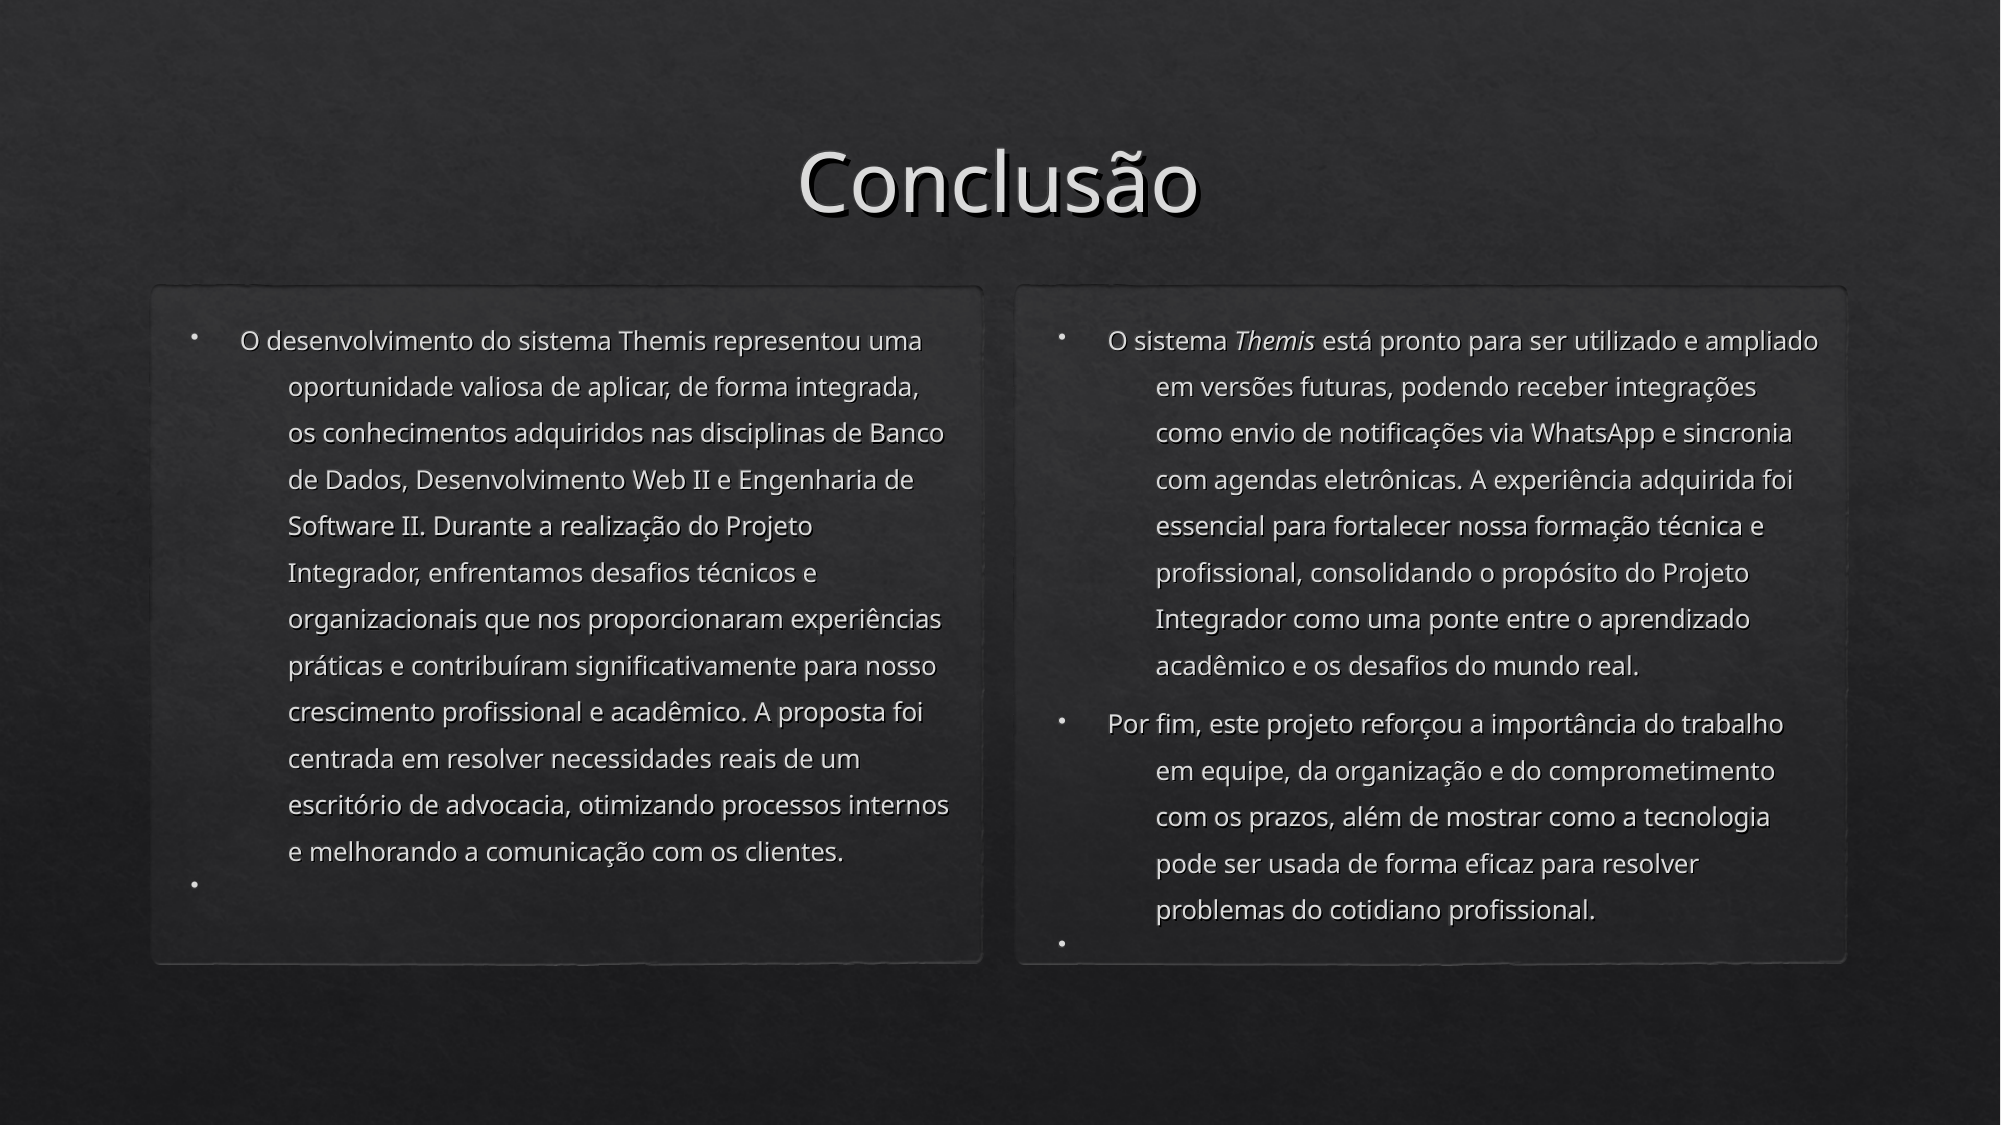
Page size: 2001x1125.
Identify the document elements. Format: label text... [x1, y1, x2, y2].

list O sistema Themis está pronto para ser utilizado e ampliado em versões futuras, podendo receber integrações como envio de notificações via WhatsApp e sincronia com agendas eletrônicas. A experiência adquirida foi essencial para fortalecer nossa formação técnica e profissional, consolidando o propósito do Projeto Integrador como uma ponte entre o aprendizado acadêmico e os desafios do mundo real. Por fim, este projeto reforçou a importância do trabalho em equipe, da organização e do comprometimento com os prazos, além de mostrar como a tecnologia pode ser usada de forma eficaz para resolver problemas do cotidiano profissional. [1032, 301, 1836, 951]
list O desenvolvimento do sistema Themis representou uma oportunidade valiosa de aplicar, de forma integrada, os conhecimentos adquiridos nas disciplinas de Banco de Dados, Desenvolvimento Web II e Engenharia de Software II. Durante a realização do Projeto Integrador, enfrentamos desafios técnicos e organizacionais que nos proporcionaram experiências práticas e contribuíram significativamente para nosso crescimento profissional e acadêmico. A proposta foi centrada em resolver necessidades reais de um escritório de advocacia, otimizando processos internos e melhorando a comunicação com os clientes. [165, 301, 965, 951]
title Conclusão [149, 99, 1849, 260]
